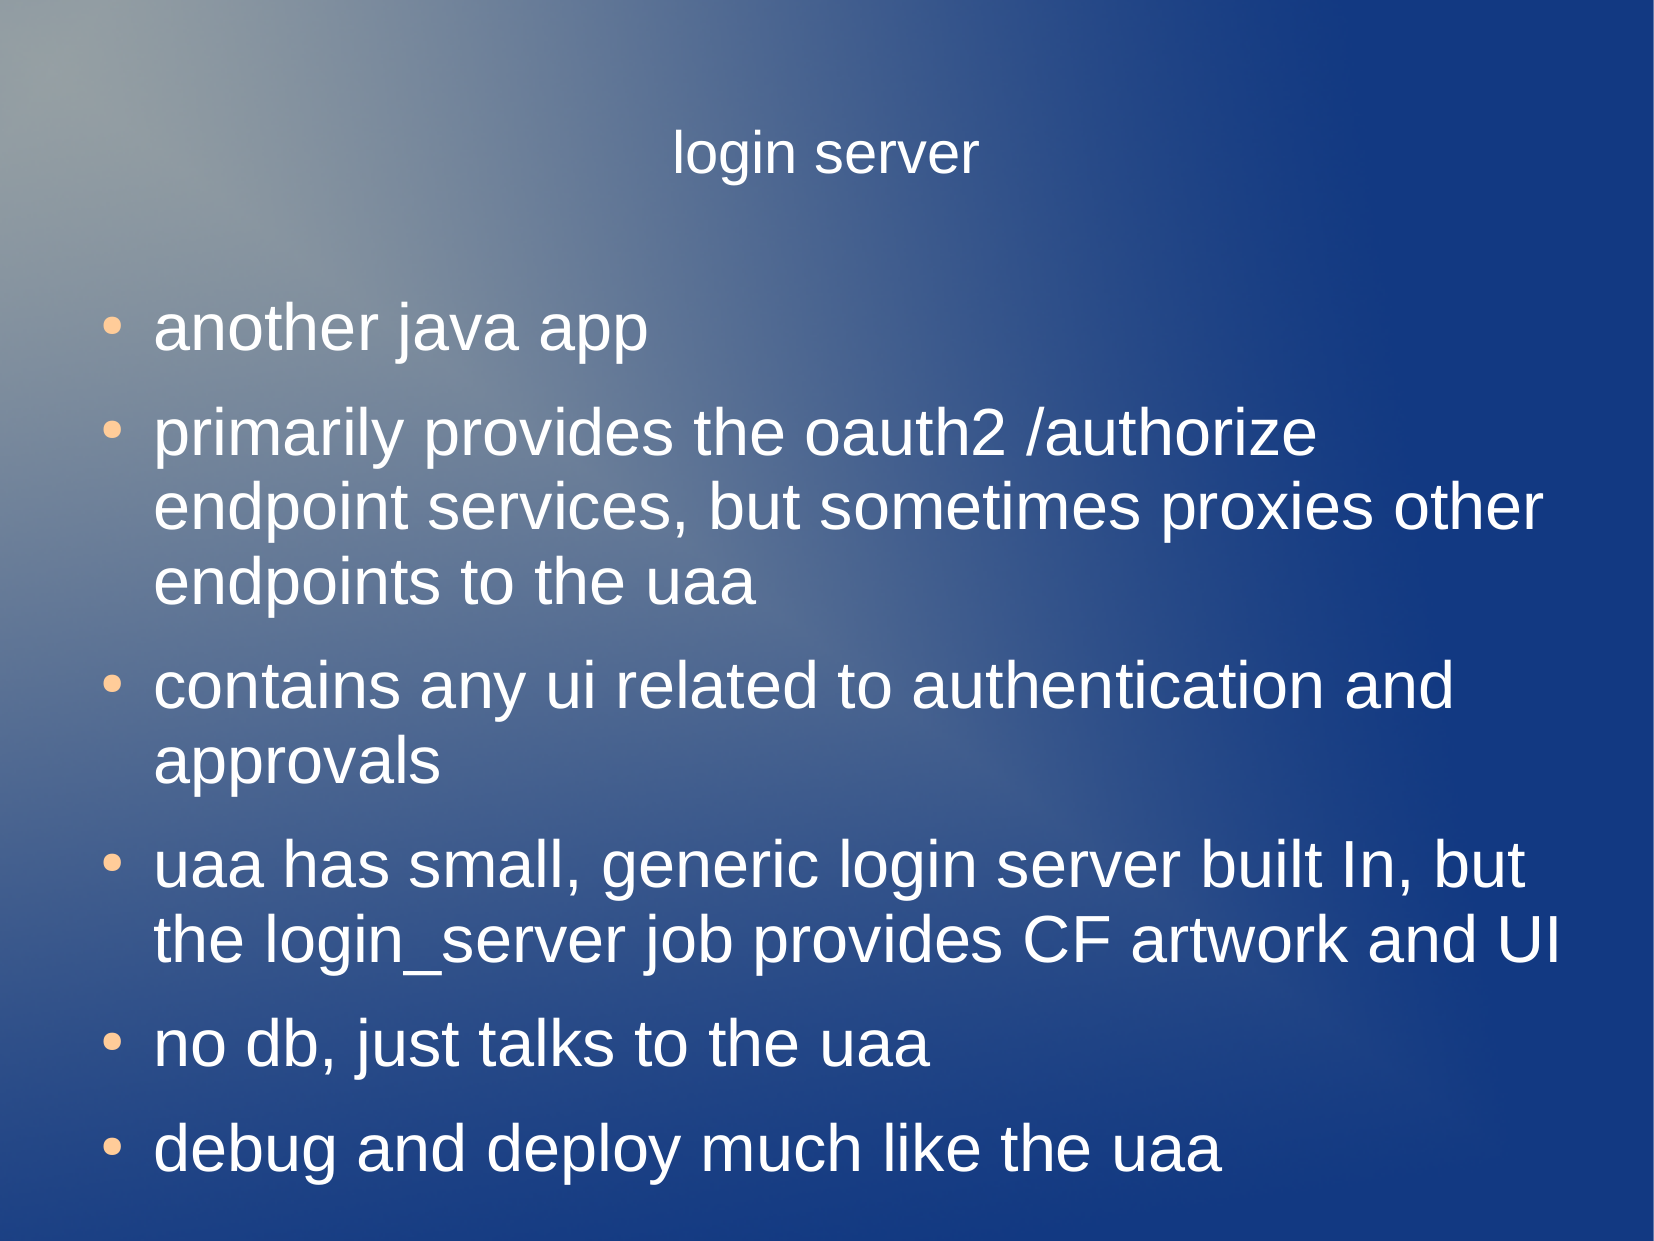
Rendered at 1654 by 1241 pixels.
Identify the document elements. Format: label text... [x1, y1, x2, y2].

title login server [82, 49, 1571, 257]
list another java app primarily provides the oauth2 /authorize endpoint services, but sometimes proxies other endpoints to the uaa contains any ui related to authentication and approvals uaa has small, generic login server built In, but the login_server job provides CF artwork and UI no db, just talks to the uaa debug and deploy much like the uaa [82, 290, 1571, 1186]
picture [0, 0, 1654, 1241]
